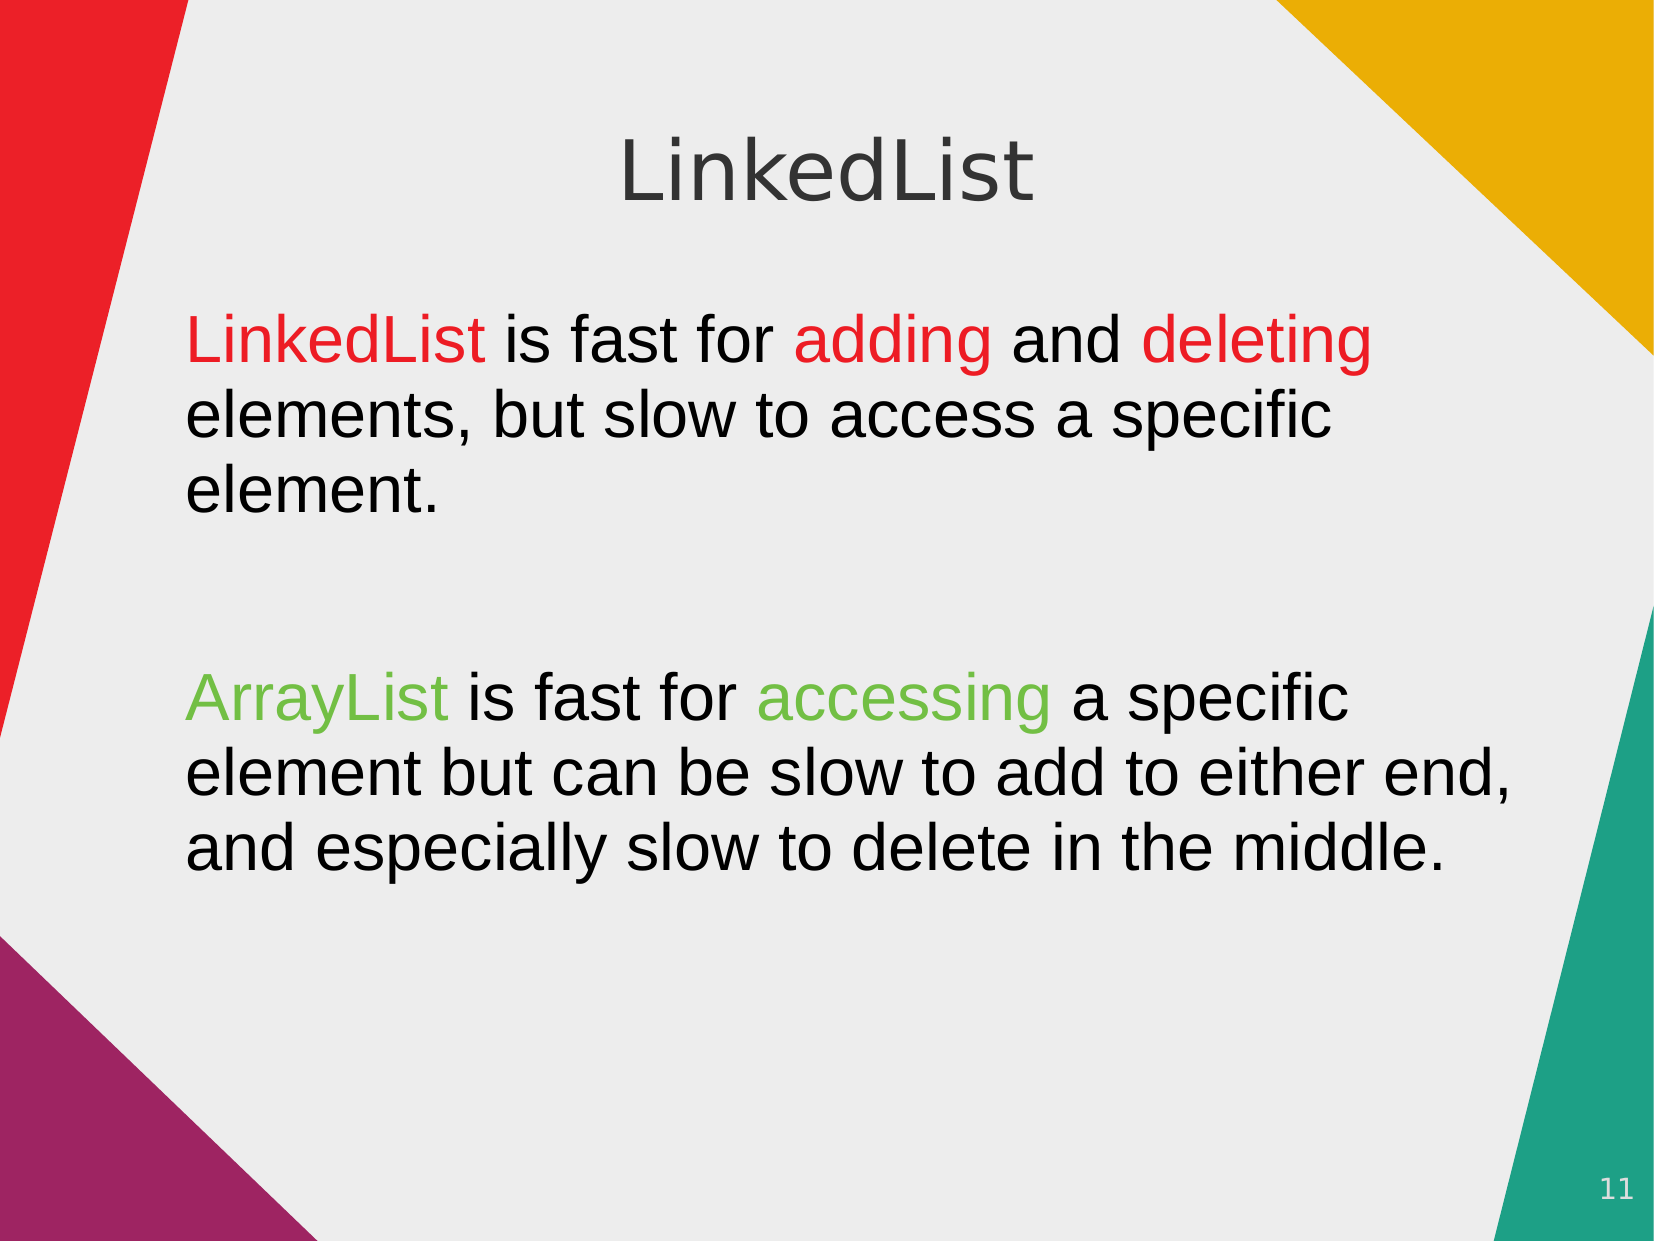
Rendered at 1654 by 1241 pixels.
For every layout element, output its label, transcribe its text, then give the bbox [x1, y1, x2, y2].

list LinkedList is fast for adding and deleting elements, but slow to access a specific element. ArrayList is fast for accessing a specific element but can be slow to add to either end, and especially slow to delete in the middle. [114, 302, 1539, 1033]
title LinkedList [114, 73, 1539, 271]
